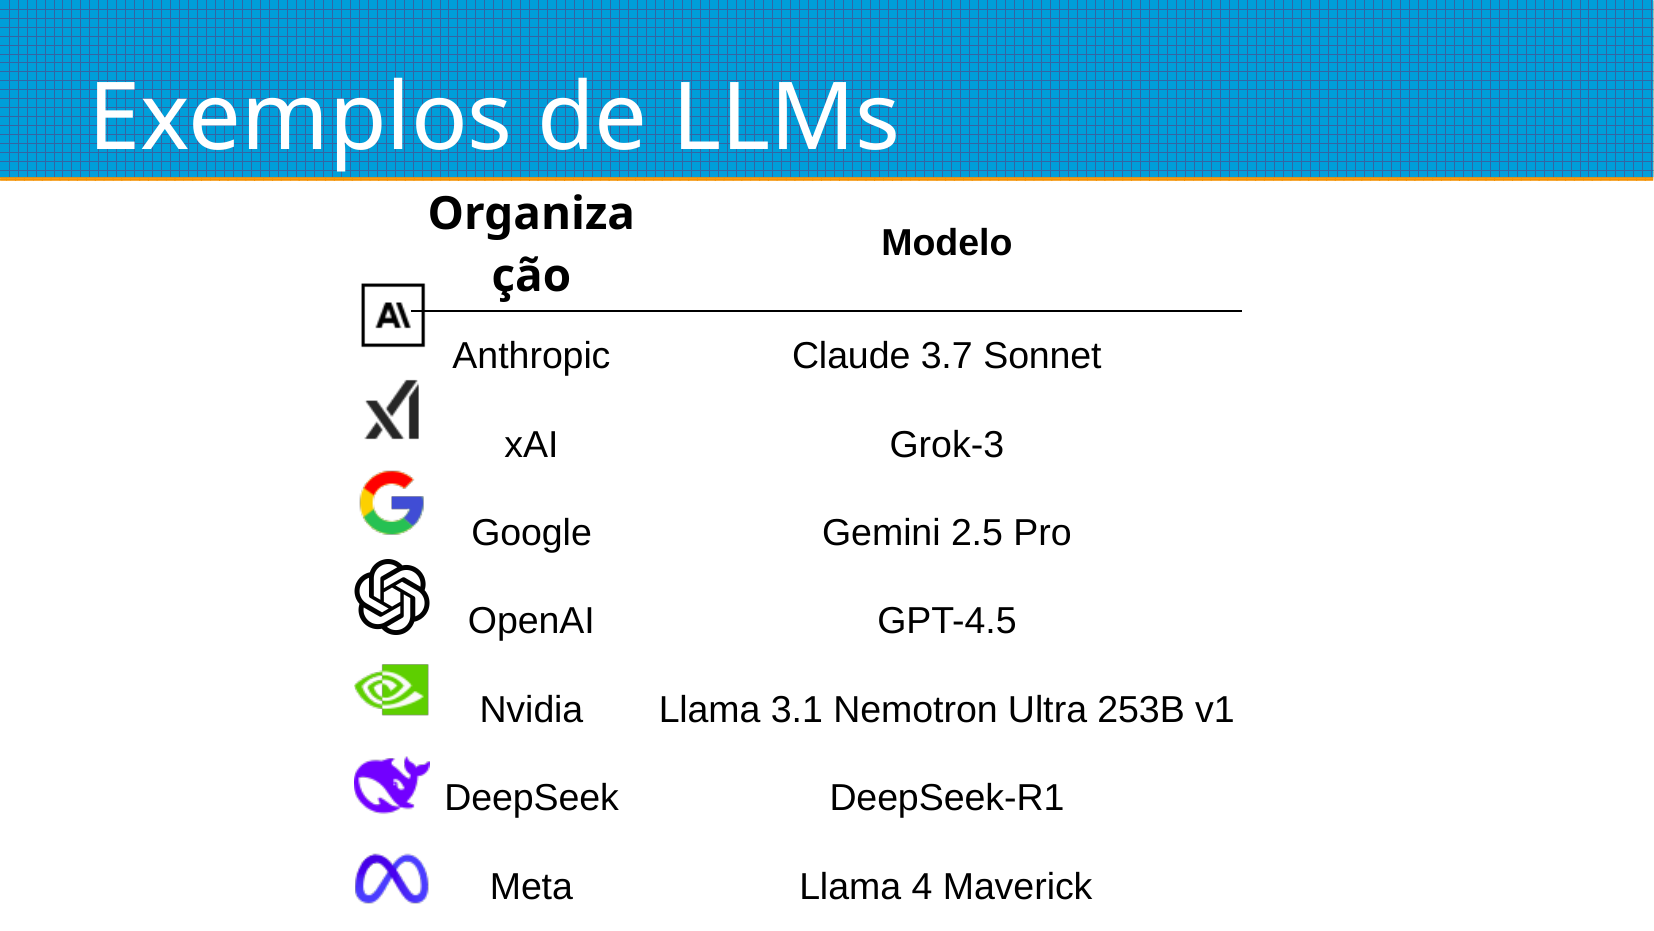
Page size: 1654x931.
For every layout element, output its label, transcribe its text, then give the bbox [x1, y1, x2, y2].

table_cell Llama 4 Maverick [652, 842, 1242, 930]
picture [354, 840, 430, 916]
table_cell GPT-4.5 [652, 577, 1242, 665]
picture [354, 652, 430, 728]
table_cell Google [411, 488, 652, 577]
table_cell Nvidia [411, 665, 652, 754]
table_cell xAI [411, 400, 652, 488]
table_cell DeepSeek [411, 754, 652, 842]
table_cell Llama 3.1 Nemotron Ultra 253B v1 [652, 665, 1242, 754]
table_header Modelo [652, 174, 1242, 310]
title Exemplos de LLMs [88, 14, 1565, 178]
table_cell Anthropic [411, 312, 652, 400]
table_cell Grok-3 [652, 400, 1242, 488]
picture [354, 559, 430, 635]
table_cell OpenAI [411, 577, 652, 665]
table_cell Meta [411, 842, 652, 930]
picture [354, 465, 430, 541]
picture [354, 371, 430, 447]
table_cell DeepSeek-R1 [652, 754, 1242, 842]
picture [354, 746, 430, 822]
table_cell Gemini 2.5 Pro [652, 488, 1242, 577]
picture [354, 276, 433, 355]
table_cell Claude 3.7 Sonnet [652, 312, 1242, 400]
table_header Organização [411, 174, 652, 310]
